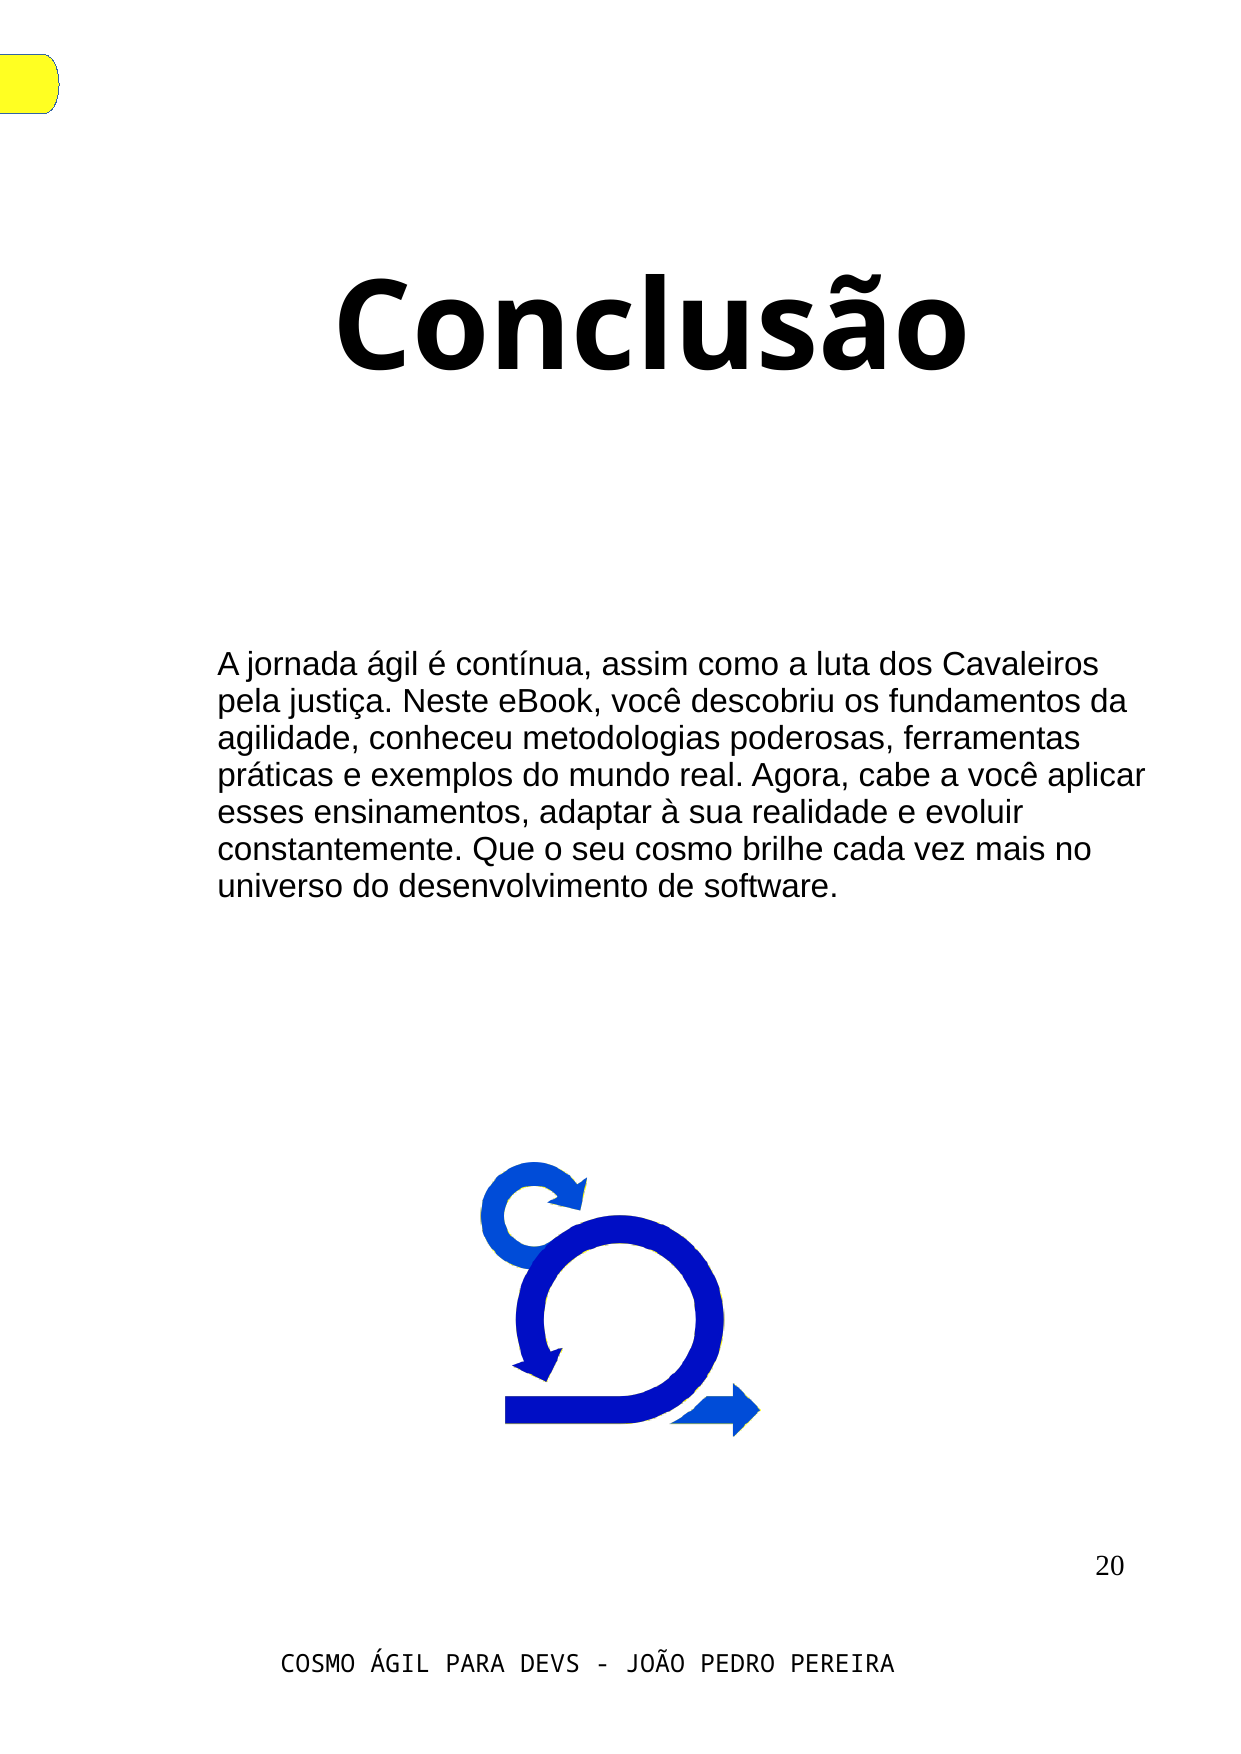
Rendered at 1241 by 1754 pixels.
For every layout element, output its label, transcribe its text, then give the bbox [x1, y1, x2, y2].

list A jornada ágil é contínua, assim como a luta dos Cavaleiros pela justiça. Neste eBook, você descobriu os fundamentos da agilidade, conheceu metodologias poderosas, ferramentas práticas e exemplos do mundo real. Agora, cabe a você aplicar esses ensinamentos, adaptar à sua realidade e evoluir constantemente. Que o seu cosmo brilhe cada vez mais no universo do desenvolvimento de software. [141, 645, 1152, 1595]
text_box COSMO ÁGIL PARA DEVS - JOÃO PEDRO PEREIRA [265, 1638, 1207, 1696]
picture [383, 1062, 857, 1536]
title Conclusão [147, 184, 1158, 458]
text_box [0, 54, 60, 114]
